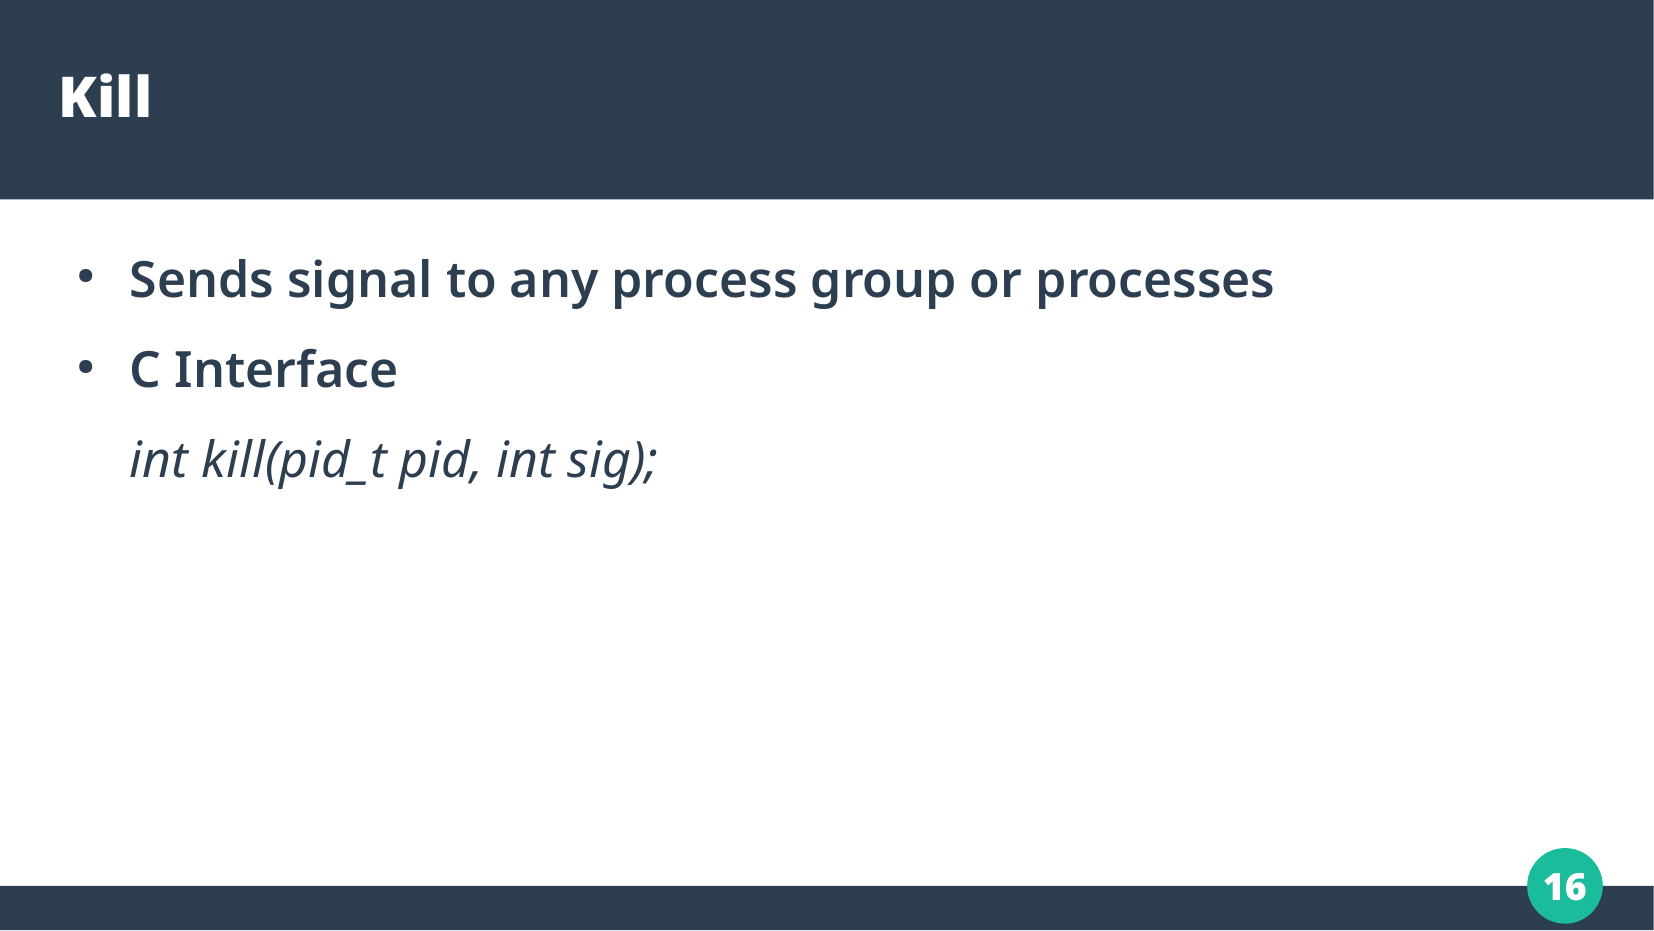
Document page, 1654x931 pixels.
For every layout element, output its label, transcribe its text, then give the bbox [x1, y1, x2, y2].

title Kill [59, 37, 1595, 155]
list Sends signal to any process group or processes C Interface int kill(pid_t pid, int sig); [59, 243, 1595, 864]
